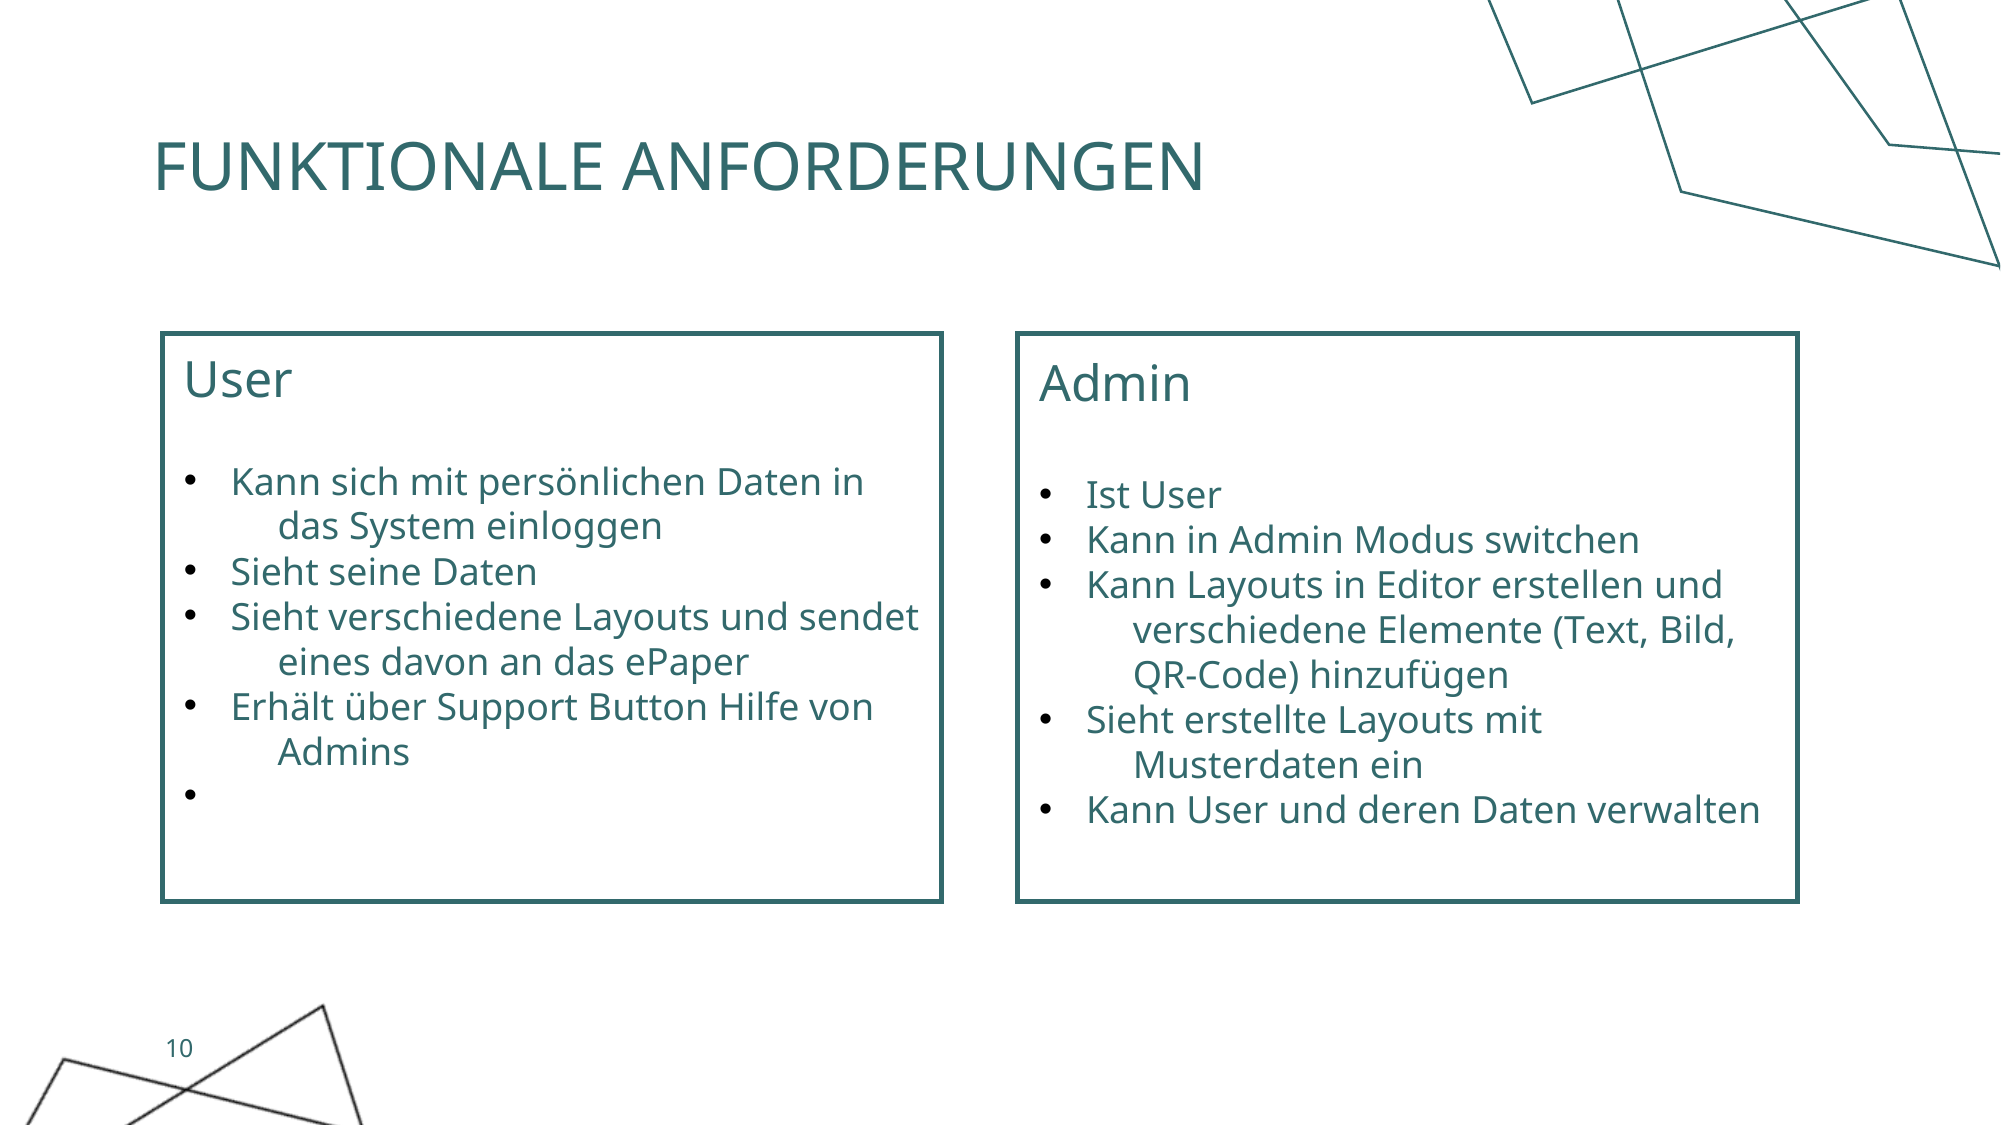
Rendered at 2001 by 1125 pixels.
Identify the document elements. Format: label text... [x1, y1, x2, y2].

title Funktionale Anforderungen [137, 59, 1863, 278]
text_box 12 [150, 1024, 254, 1074]
text_box User Kann sich mit persönlichen Daten in das System einloggen Sieht seine Daten Sieht verschiedene Layouts und sendet eines davon an das ePaper Erhält über Support Button Hilfe von Admins [165, 336, 939, 682]
text_box Admin Ist User Kann in Admin Modus switchen Kann Layouts in Editor erstellen und verschiedene Elemente (Text, Bild, QR-Code) hinzufügen Sieht erstellte Layouts mit Musterdaten ein Kann User und deren Daten verwalten [1020, 336, 1794, 899]
